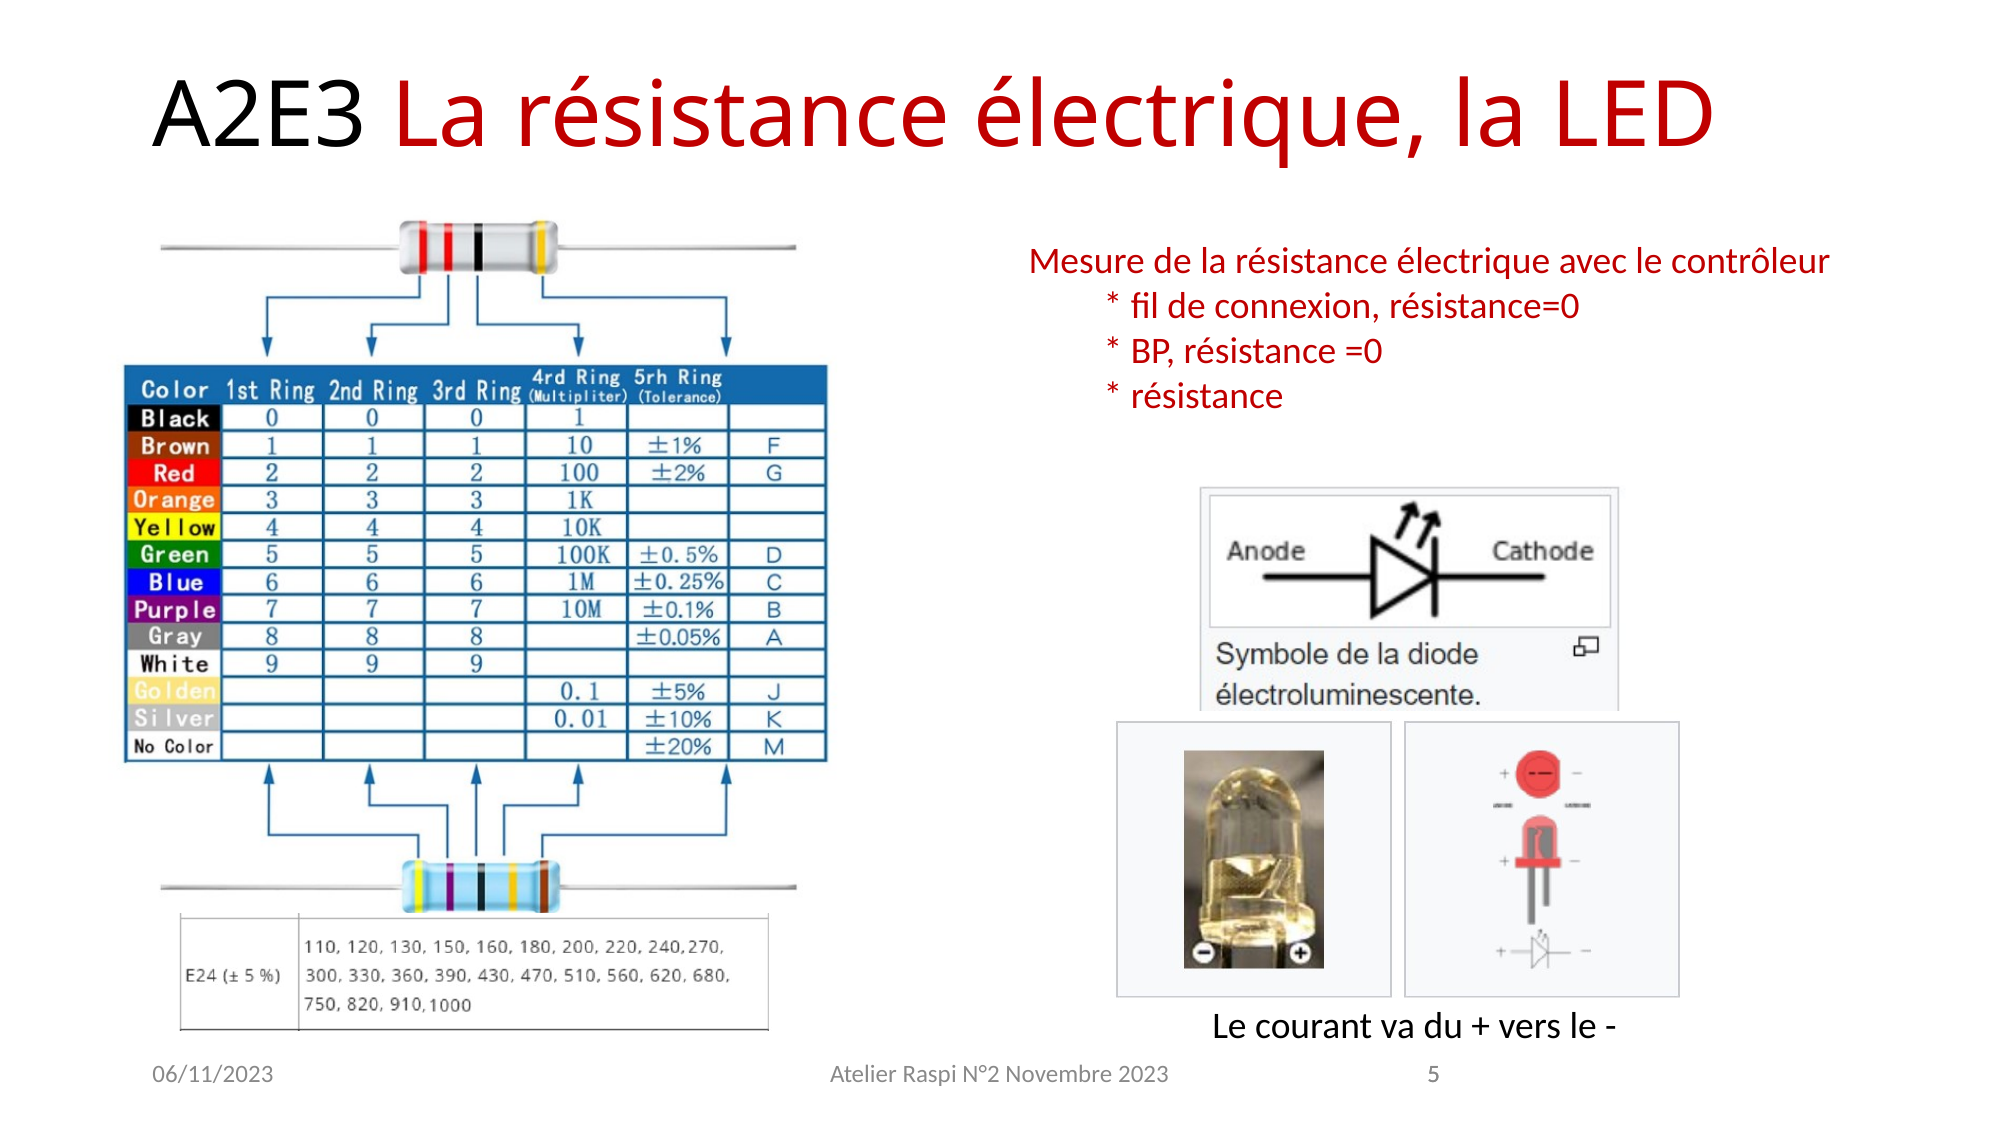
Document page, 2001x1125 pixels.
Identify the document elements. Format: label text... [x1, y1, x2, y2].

text_box Le courant va du + vers le - [1197, 993, 1638, 1055]
text_box Atelier Raspi N°2 Novembre 2023 [662, 1042, 1338, 1103]
text_box 06/11/2023 [137, 1042, 588, 1103]
text_box [1412, 1042, 1863, 1103]
text_box Mesure de la résistance électrique avec le contrôleur * fil de connexion, résistance=0 * BP, résistance =0 * résistance [1013, 229, 1857, 426]
picture [1113, 448, 1684, 998]
text_box A2E3 La résistance électrique, la LED [137, 59, 1863, 164]
picture [108, 203, 875, 1031]
